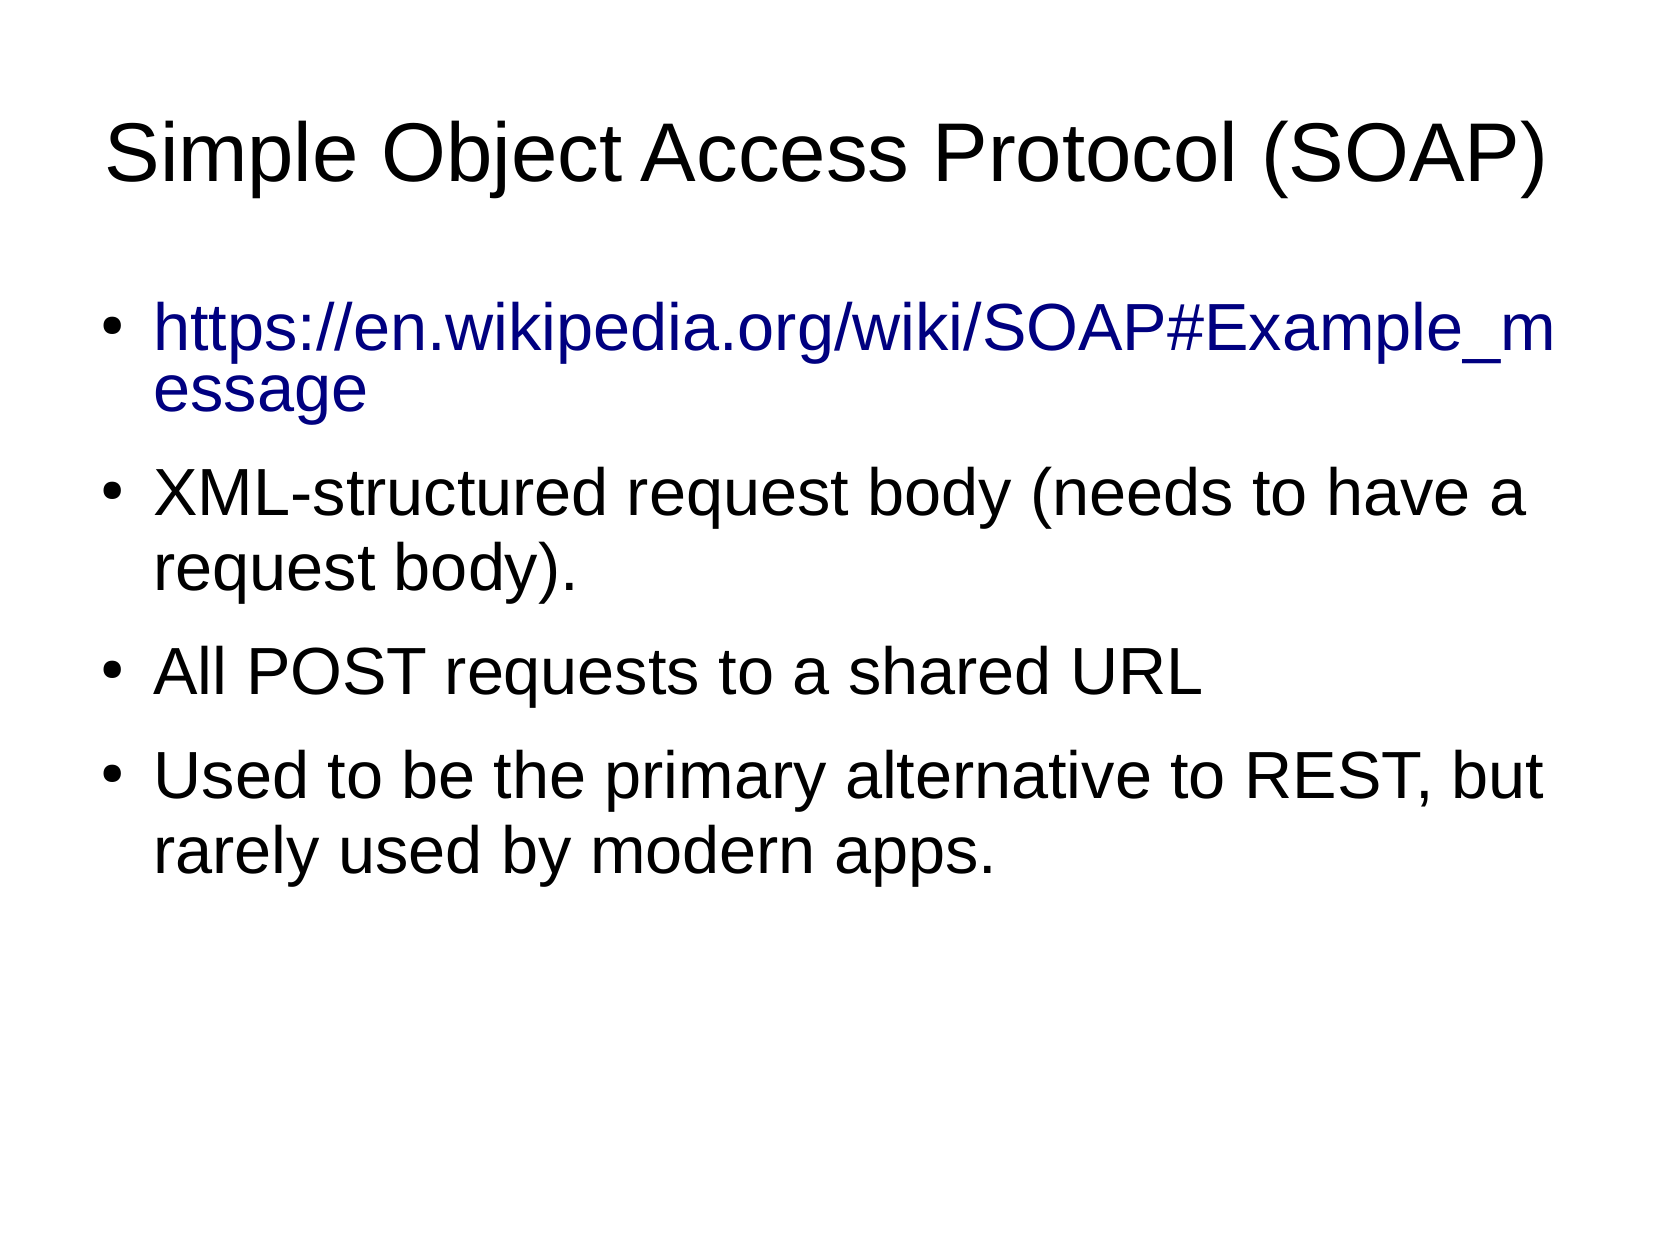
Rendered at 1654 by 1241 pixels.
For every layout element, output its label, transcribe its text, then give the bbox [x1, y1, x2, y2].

list https://en.wikipedia.org/wiki/SOAP#Example_message XML-structured request body (needs to have a request body). All POST requests to a shared URL Used to be the primary alternative to REST, but rarely used by modern apps. [82, 290, 1571, 1010]
title Simple Object Access Protocol (SOAP) [82, 49, 1571, 257]
